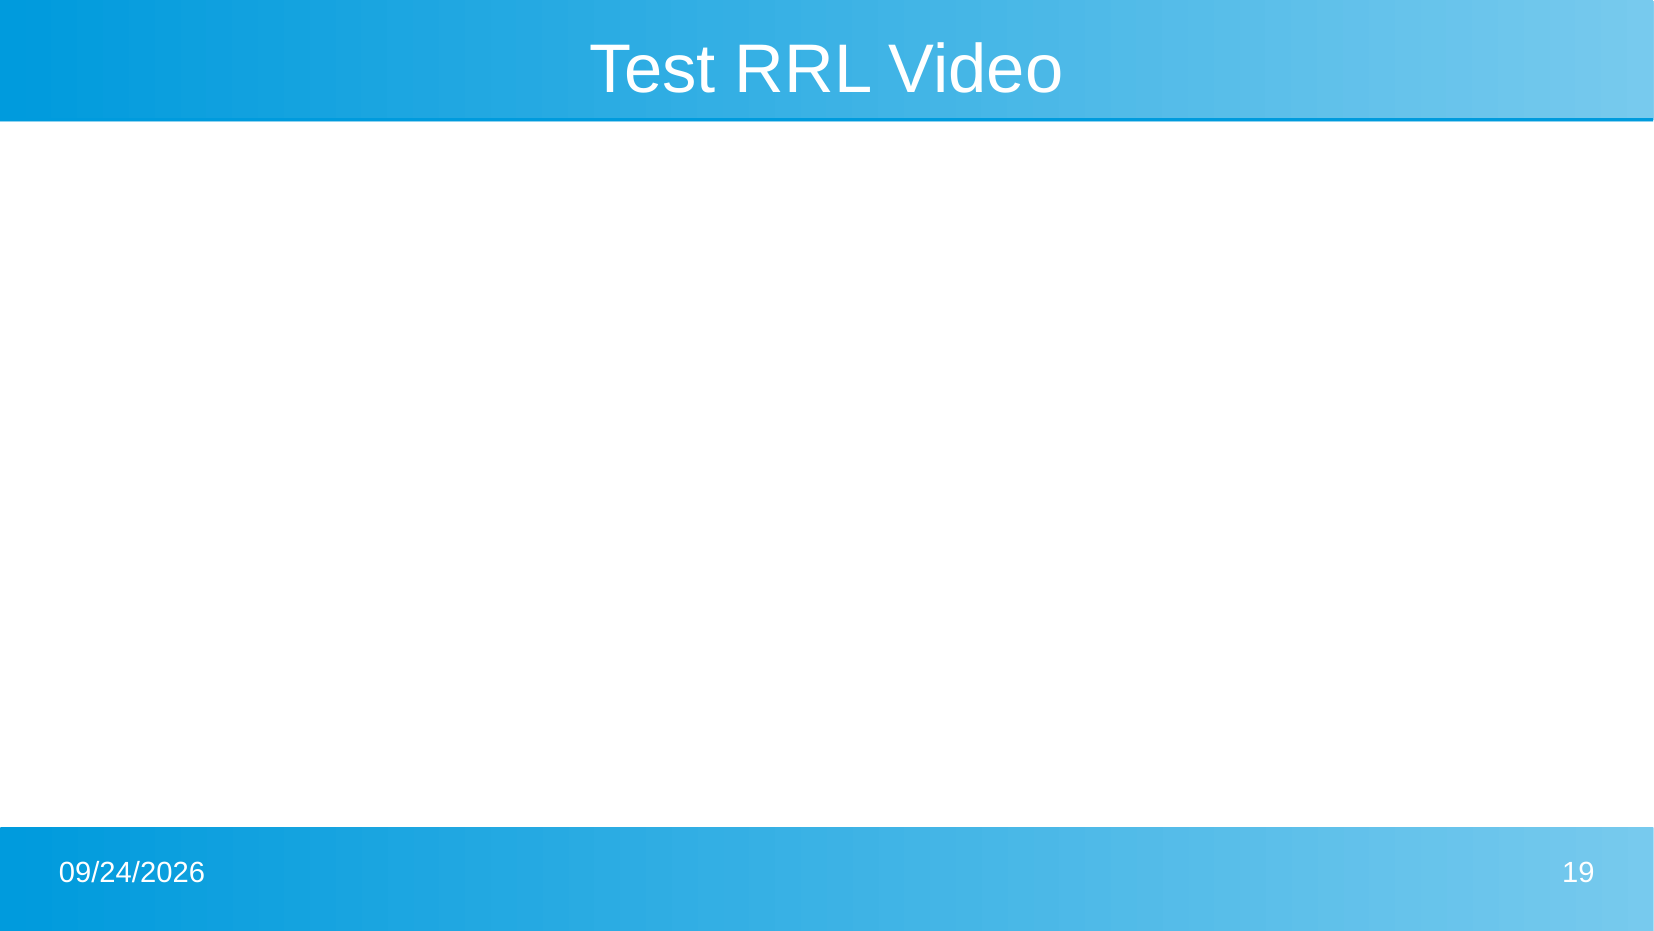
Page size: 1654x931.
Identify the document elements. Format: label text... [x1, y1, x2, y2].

title Test RRL Video [59, 29, 1595, 108]
